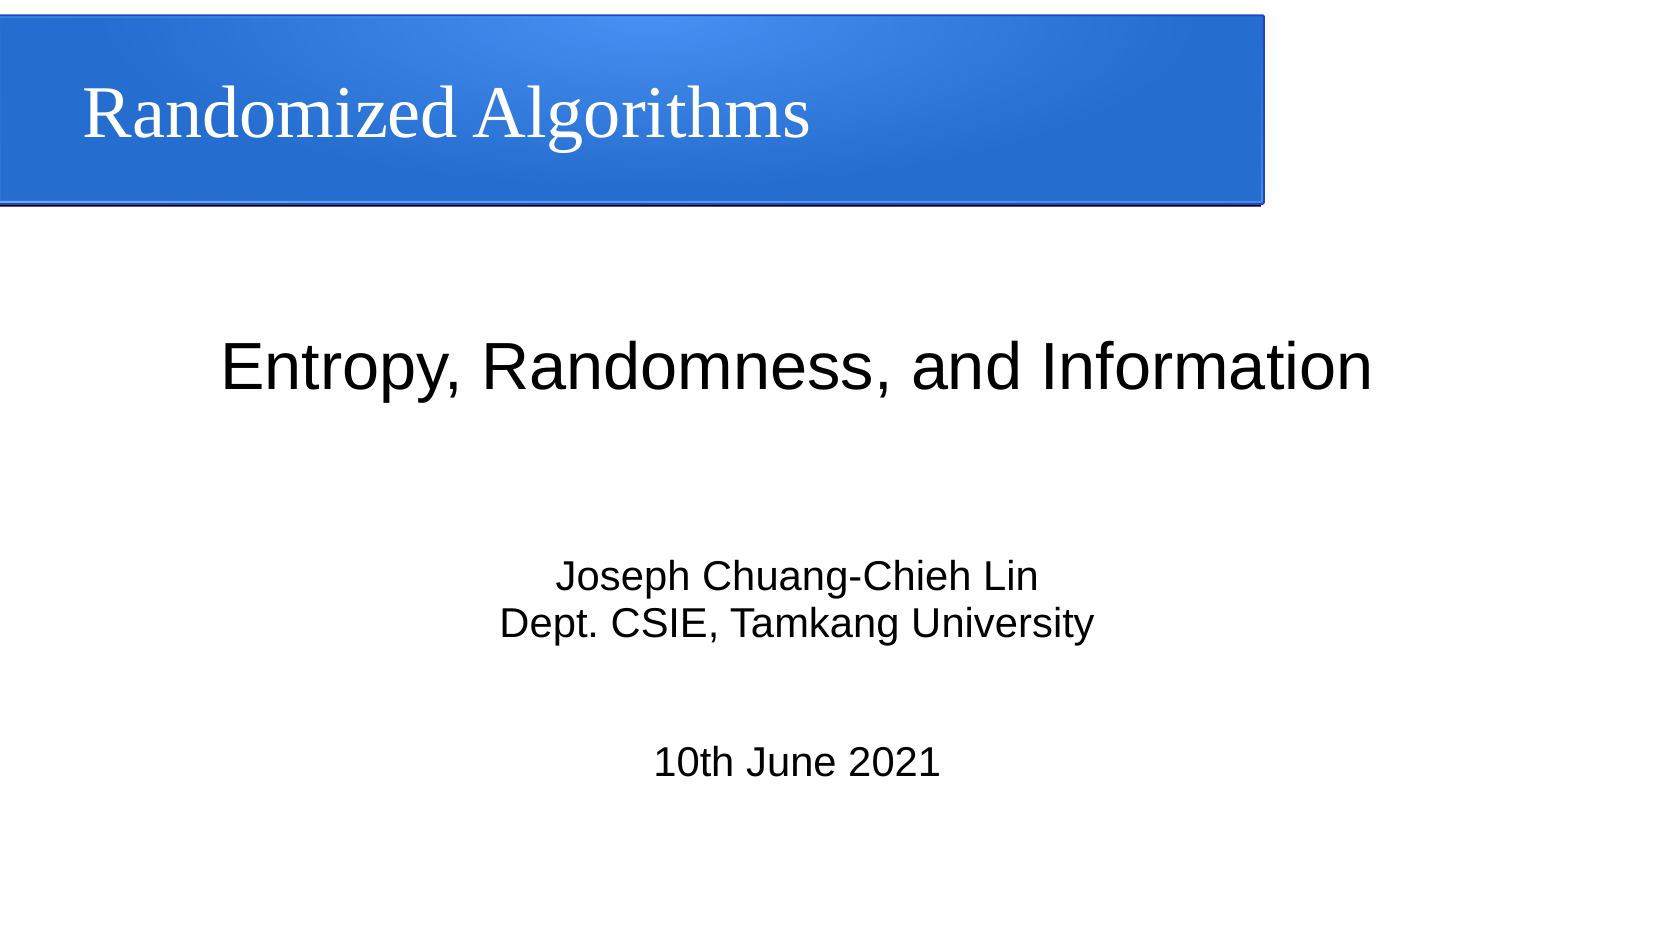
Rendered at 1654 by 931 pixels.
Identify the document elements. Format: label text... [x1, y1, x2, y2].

title Randomized Algorithms [82, 35, 1235, 189]
subtitle Entropy, Randomness, and Information Joseph Chuang-Chieh Lin Dept. CSIE, Tamkang University 10th June 2021 [53, 224, 1542, 815]
